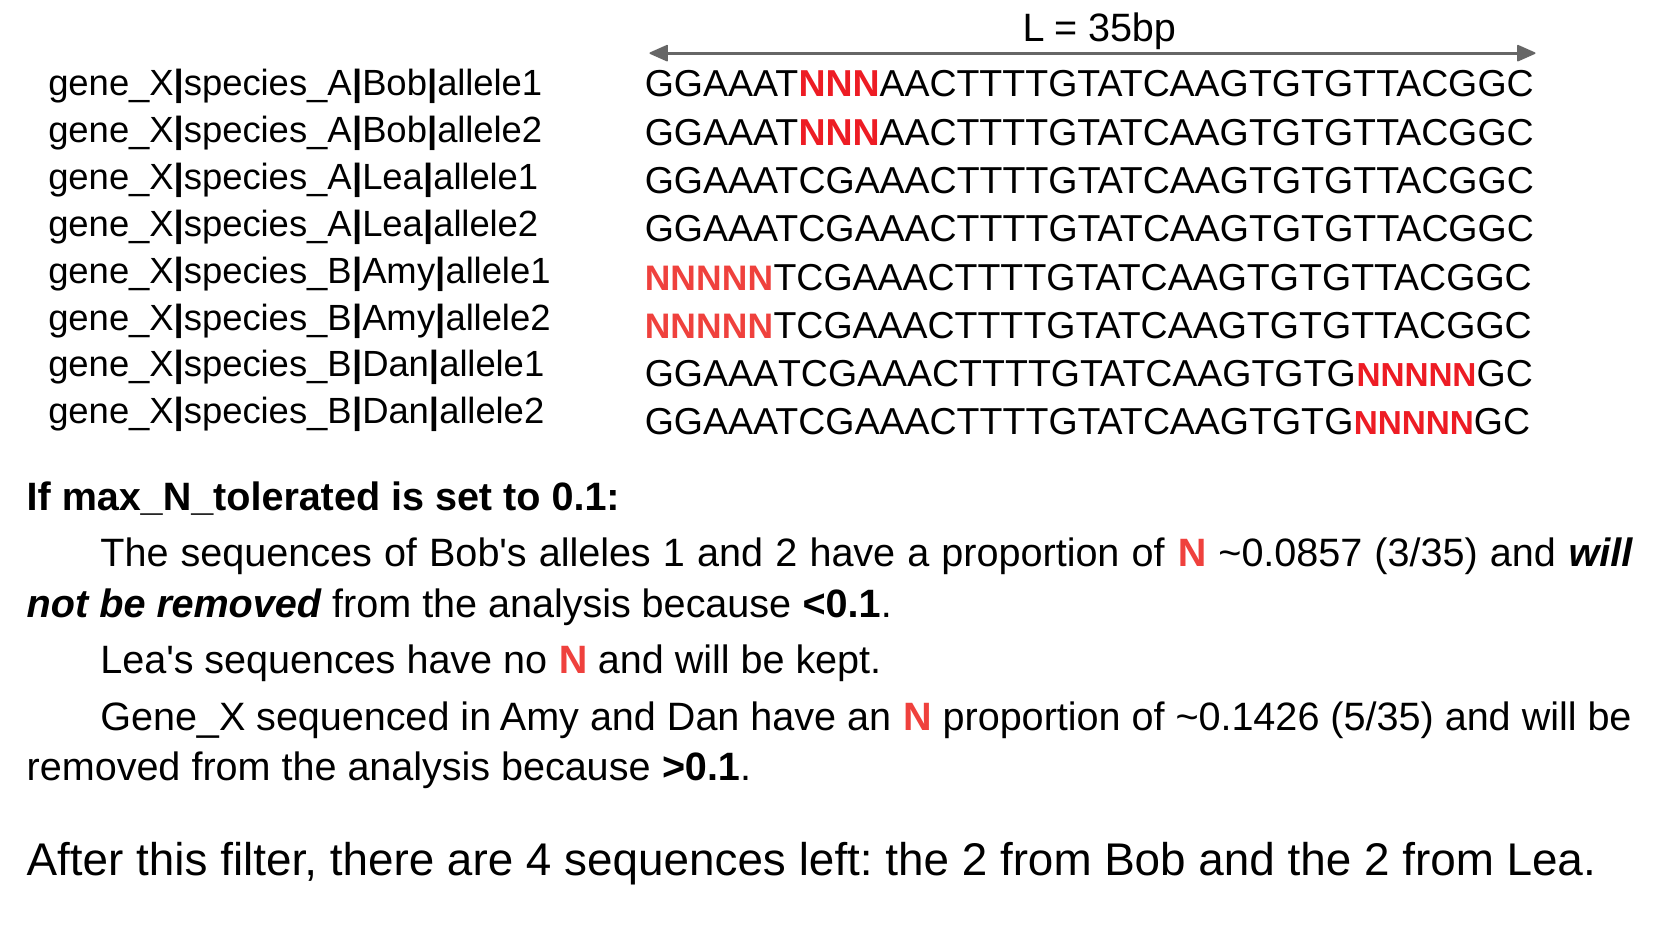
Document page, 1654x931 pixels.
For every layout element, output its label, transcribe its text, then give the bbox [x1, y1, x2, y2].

text_box L = 35bp [1007, 0, 1197, 99]
text_box After this filter, there are 4 sequences left: the 2 from Bob and the 2 from Lea. [11, 826, 1630, 910]
text_box If max_N_tolerated is set to 0.1: The sequences of Bob's alleles 1 and 2 have a proportion of N ~0.0857 (3/35) and will not be removed from the analysis because <0.1. Lea's sequences have no N and will be kept. Gene_X sequenced in Amy and Dan have an N proportion of ~0.1426 (5/35) and will be removed from the analysis because >0.1. [11, 460, 1648, 797]
text_box GGAAATNNNAACTTTTGTATCAAGTGTGTTACGGC GGAAATNNNAACTTTTGTATCAAGTGTGTTACGGC GGAAATCGAAACTTTTGTATCAAGTGTGTTACGGC GGAAATCGAAACTTTTGTATCAAGTGTGTTACGGCNNNNNTCGAAACTTTTGTATCAAGTGTGTTACGGC NNNNNTCGAAACTTTTGTATCAAGTGTGTTACGGC GGAAATCGAAACTTTTGTATCAAGTGTGNNNNNGC GGAAATCGAAACTTTTGTATCAAGTGTGNNNNNGC [629, 49, 1564, 451]
text_box gene_X|species_A|Bob|allele1 gene_X|species_A|Bob|allele2 gene_X|species_A|Lea|allele1 gene_X|species_A|Lea|allele2 gene_X|species_B|Amy|allele1 gene_X|species_B|Amy|allele2 gene_X|species_B|Dan|allele1 gene_X|species_B|Dan|allele2 [33, 49, 579, 439]
